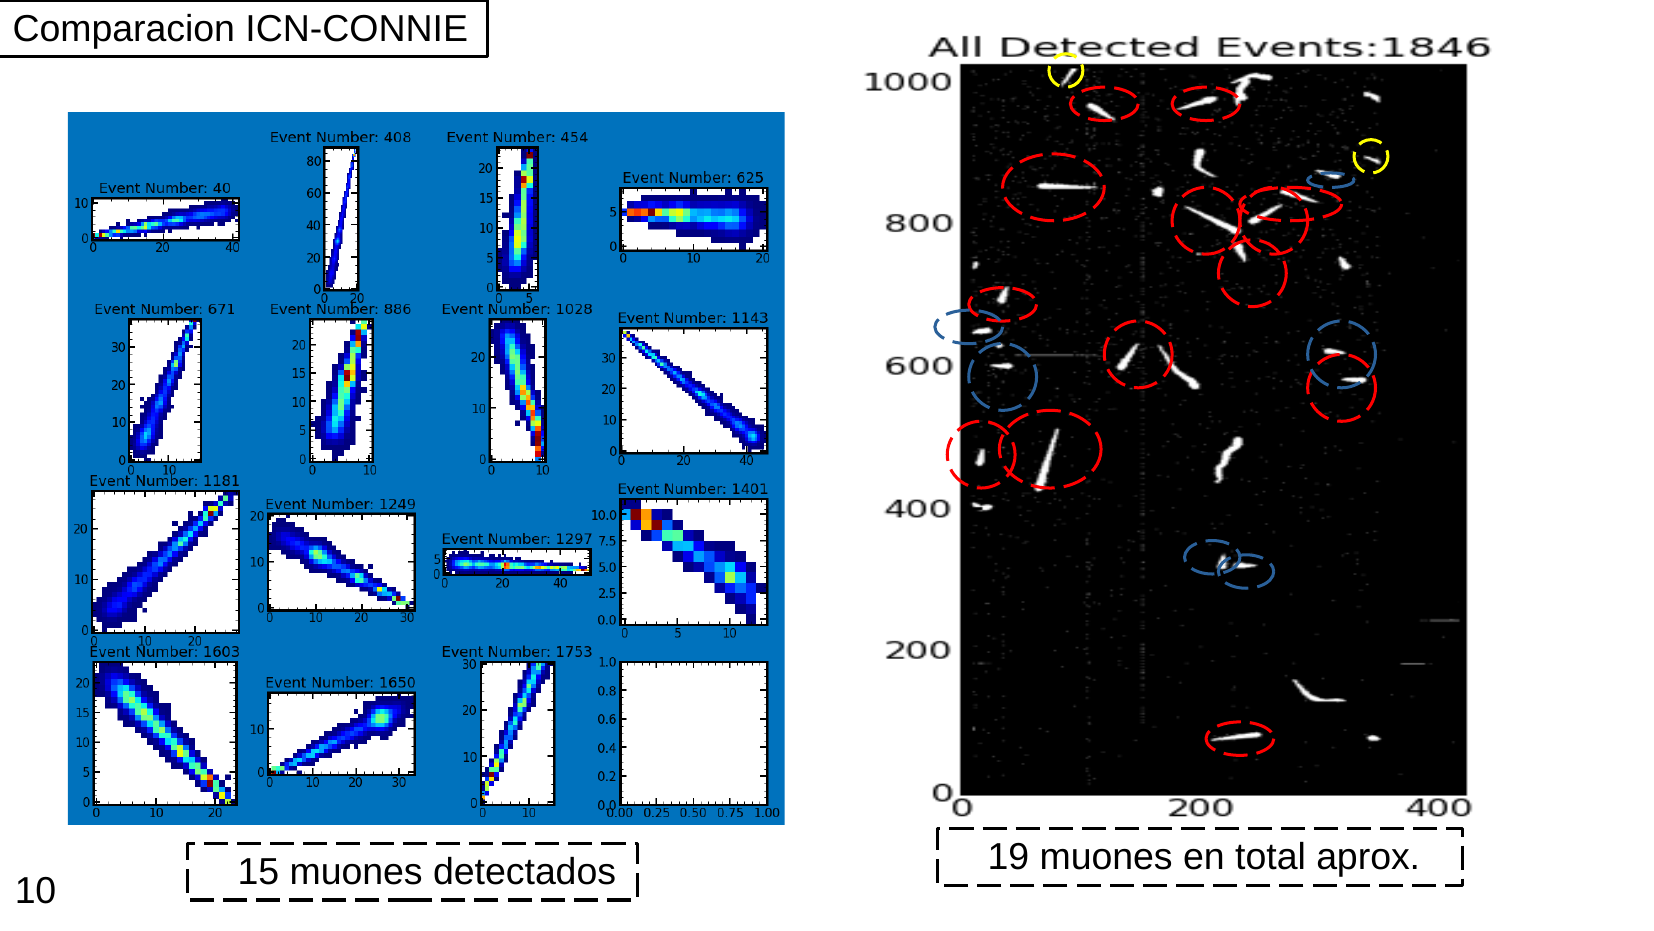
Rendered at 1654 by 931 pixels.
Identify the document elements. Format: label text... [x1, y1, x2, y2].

text_box [1070, 87, 1139, 121]
picture [67, 112, 785, 826]
text_box [1002, 153, 1105, 221]
text_box [947, 410, 1102, 489]
text_box [1205, 721, 1274, 756]
text_box 15 muones detectados [187, 843, 638, 901]
text_box [934, 287, 1037, 344]
text_box [1172, 187, 1342, 307]
text_box [1048, 53, 1083, 88]
text_box [1307, 320, 1376, 422]
text_box <number> [0, 862, 629, 931]
text_box [1172, 87, 1240, 121]
text_box [968, 343, 1037, 411]
text_box [1354, 139, 1388, 174]
text_box [1307, 172, 1355, 188]
text_box 19 muones en total aprox. [937, 828, 1463, 886]
text_box [1184, 540, 1274, 589]
picture [843, 26, 1521, 829]
text_box Comparacion ICN-CONNIE [0, 0, 488, 57]
text_box [1104, 320, 1173, 388]
